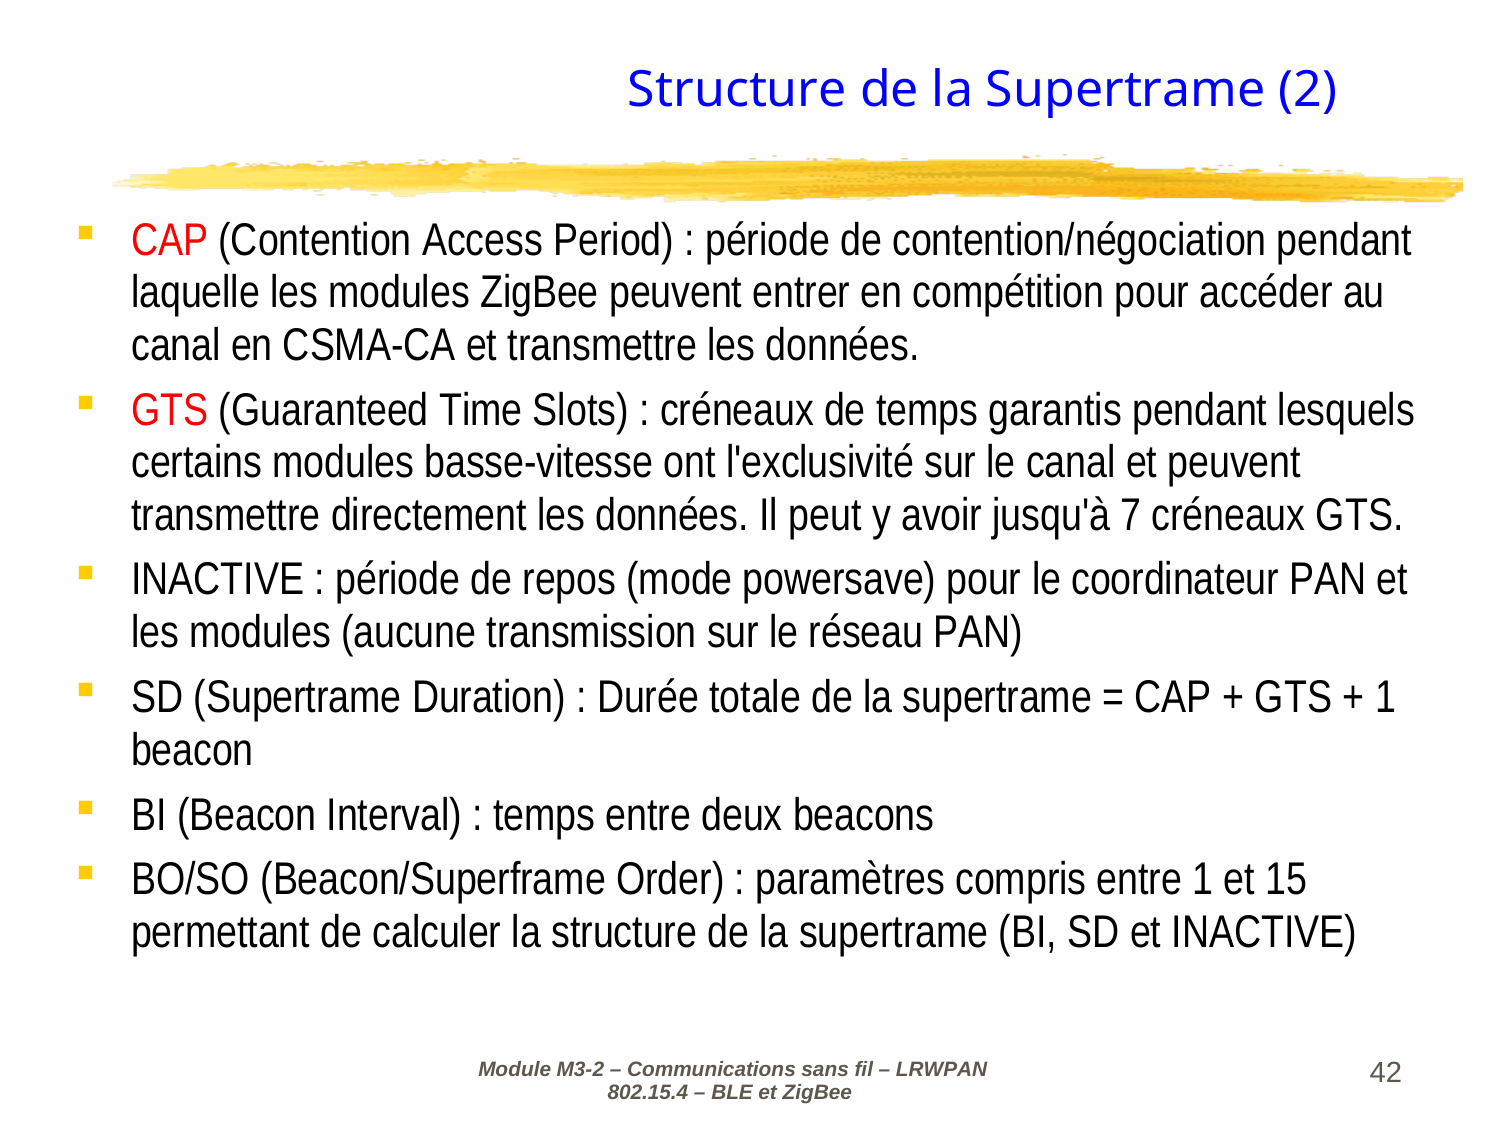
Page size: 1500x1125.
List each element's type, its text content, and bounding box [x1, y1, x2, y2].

title Structure de la Supertrame (2) [62, 37, 1338, 138]
list CAP (Contention Access Period) : période de contention/négociation pendant laquelle les modules ZigBee peuvent entrer en compétition pour accéder au canal en CSMA-CA et transmettre les données. GTS (Guaranteed Time Slots) : créneaux de temps garantis pendant lesquels certains modules basse-vitesse ont l'exclusivité sur le canal et peuvent transmettre directement les données. Il peut y avoir jusqu'à 7 créneaux GTS. INACTIVE : période de repos (mode powersave) pour le coordinateur PAN et les modules (aucune transmission sur le réseau PAN) SD (Supertrame Duration) : Durée totale de la supertrame = CAP + GTS + 1 beacon BI (Beacon Interval) : temps entre deux beacons BO/SO (Beacon/Superframe Order) : paramètres compris entre 1 et 15 permettant de calculer la structure de la supertrame (BI, SD et INACTIVE) [74, 212, 1417, 961]
picture [112, 149, 1463, 213]
